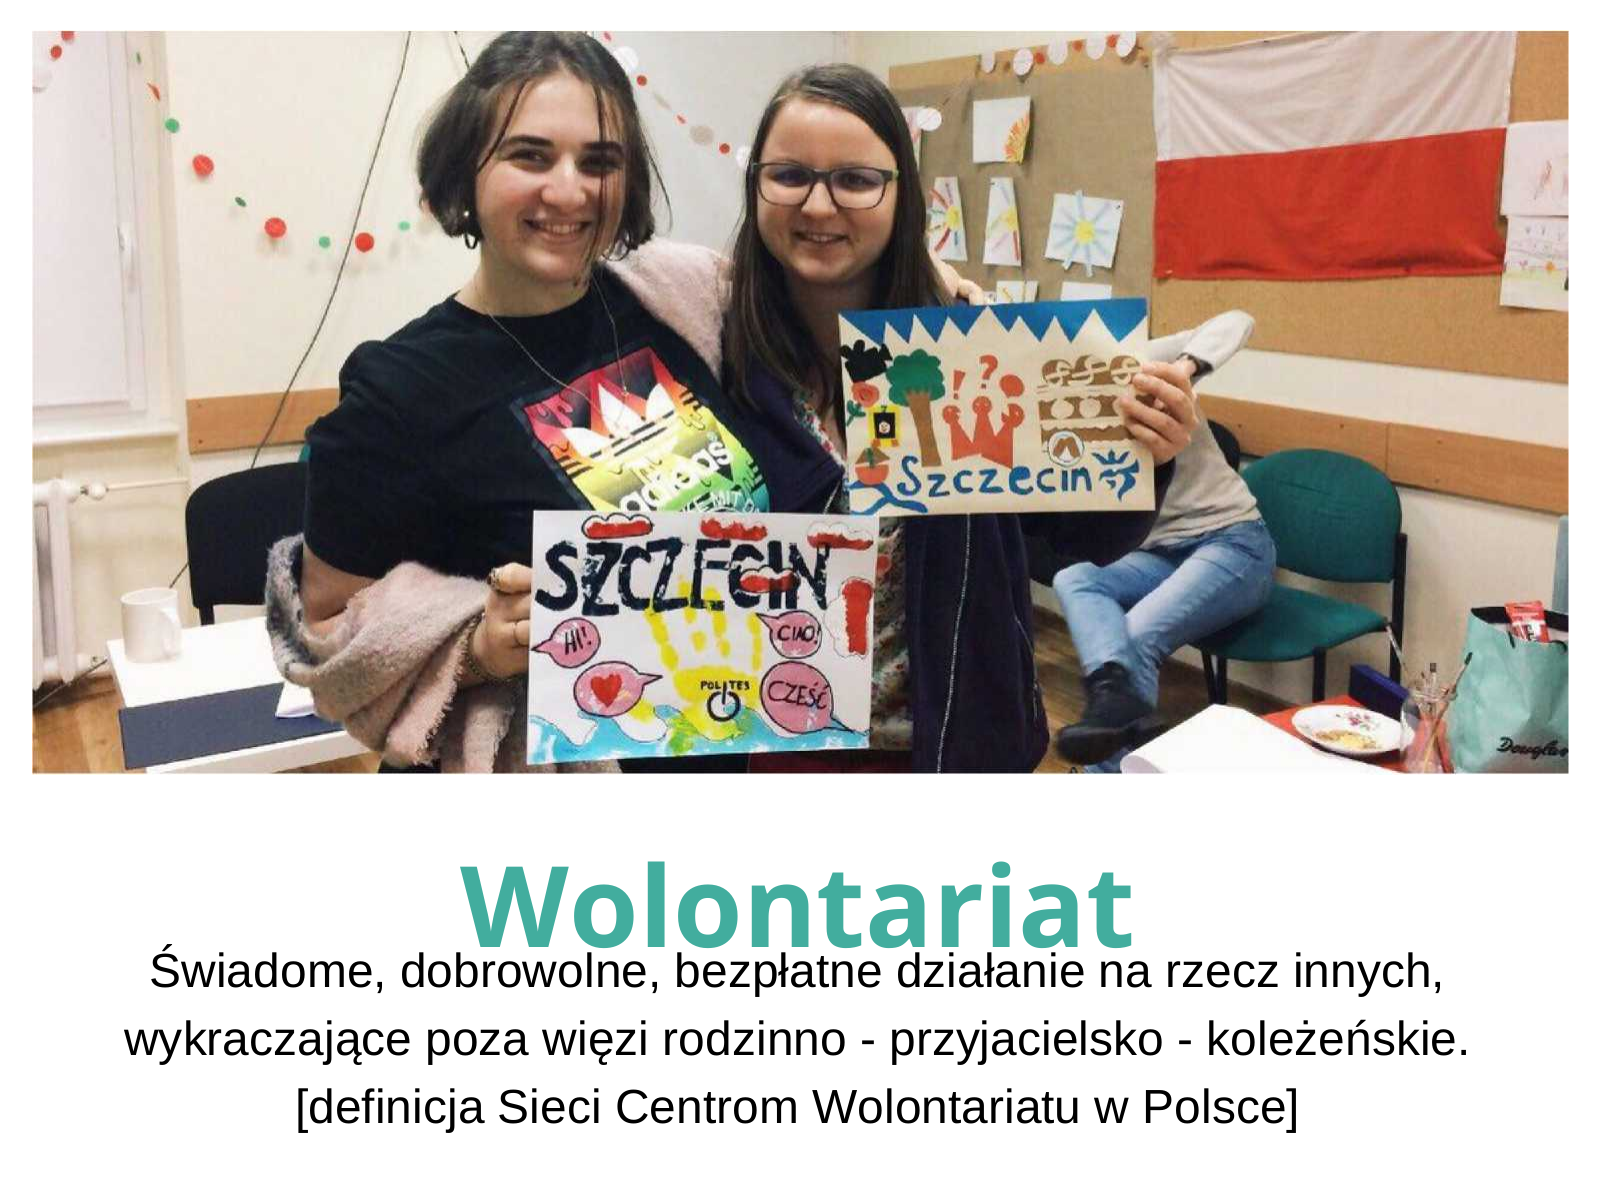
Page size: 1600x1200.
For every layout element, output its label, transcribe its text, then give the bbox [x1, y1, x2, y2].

picture [32, 30, 1569, 775]
text_box Świadome, dobrowolne, bezpłatne działanie na rzecz innych, wykraczające poza więzi rodzinno - przyjacielsko - koleżeńskie. [definicja Sieci Centrom Wolontariatu w Polsce] [96, 928, 1502, 1132]
text_box Wolontariat [472, 835, 1124, 905]
